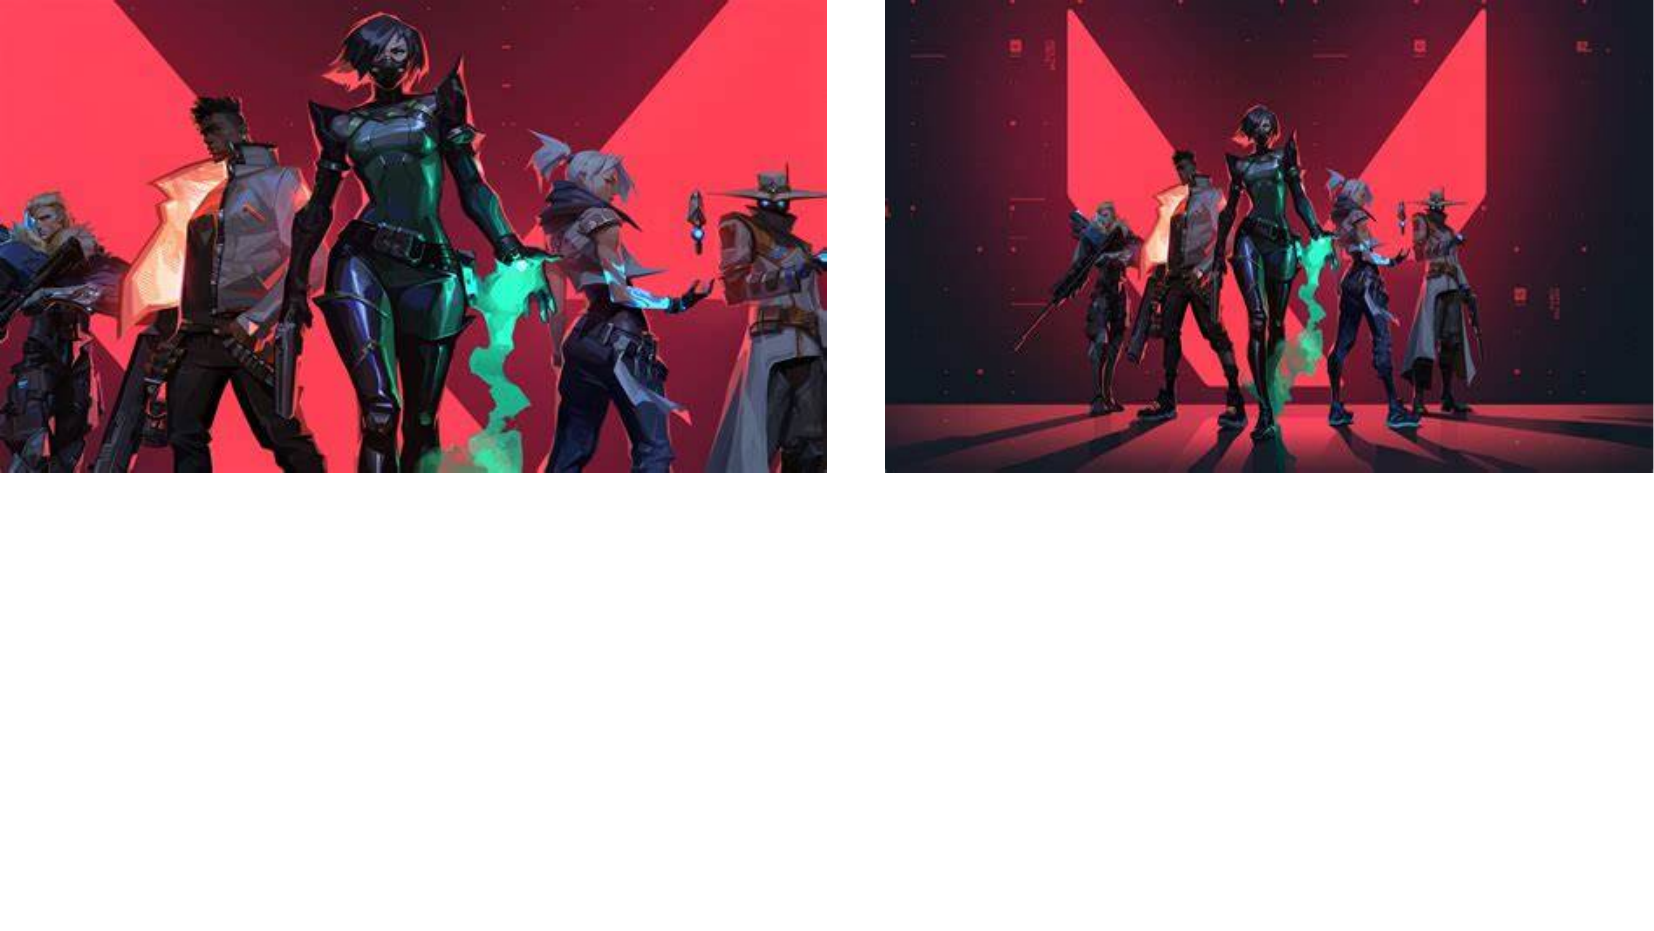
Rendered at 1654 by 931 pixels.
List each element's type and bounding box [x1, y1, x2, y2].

picture [0, 0, 827, 473]
picture [885, 0, 1654, 473]
